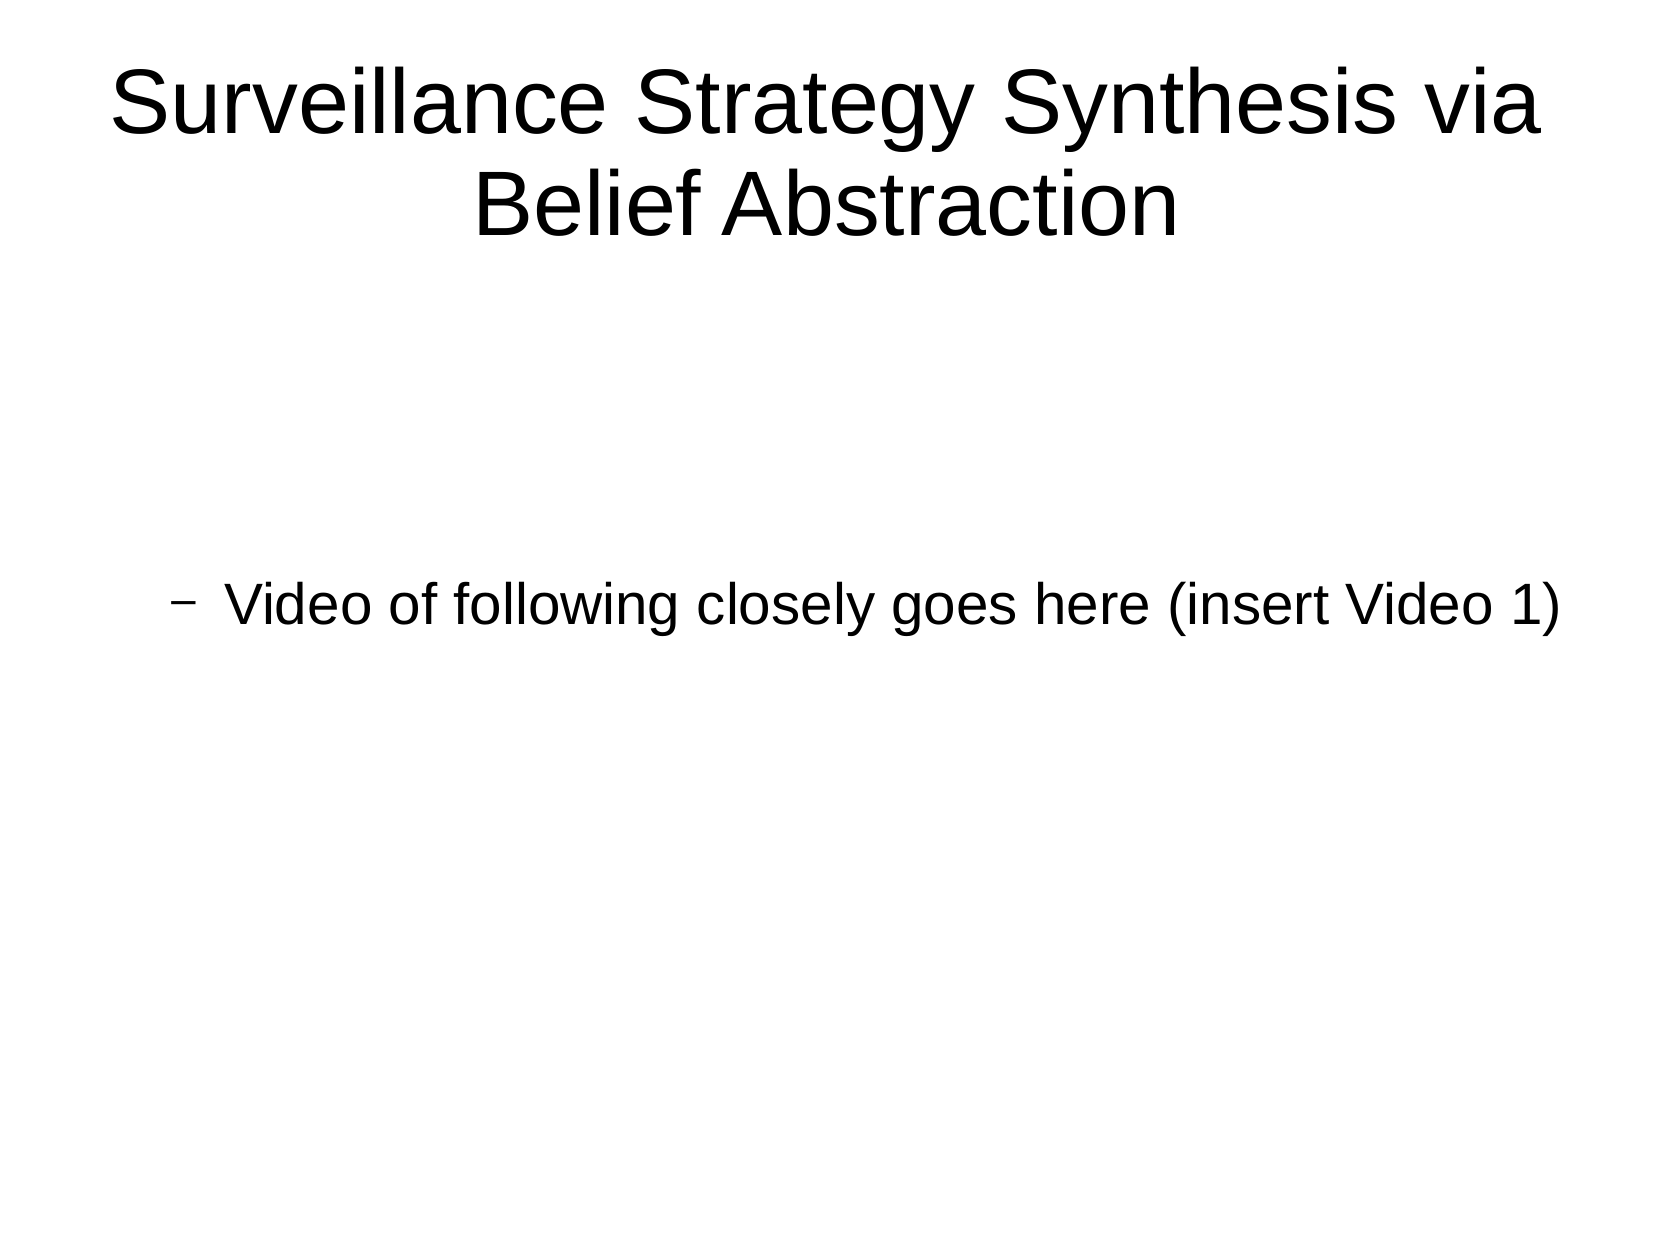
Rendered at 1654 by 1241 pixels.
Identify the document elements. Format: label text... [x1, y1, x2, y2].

list Video of following closely goes here (insert Video 1) [82, 290, 1571, 1010]
title Surveillance Strategy Synthesis via Belief Abstraction [82, 49, 1571, 257]
